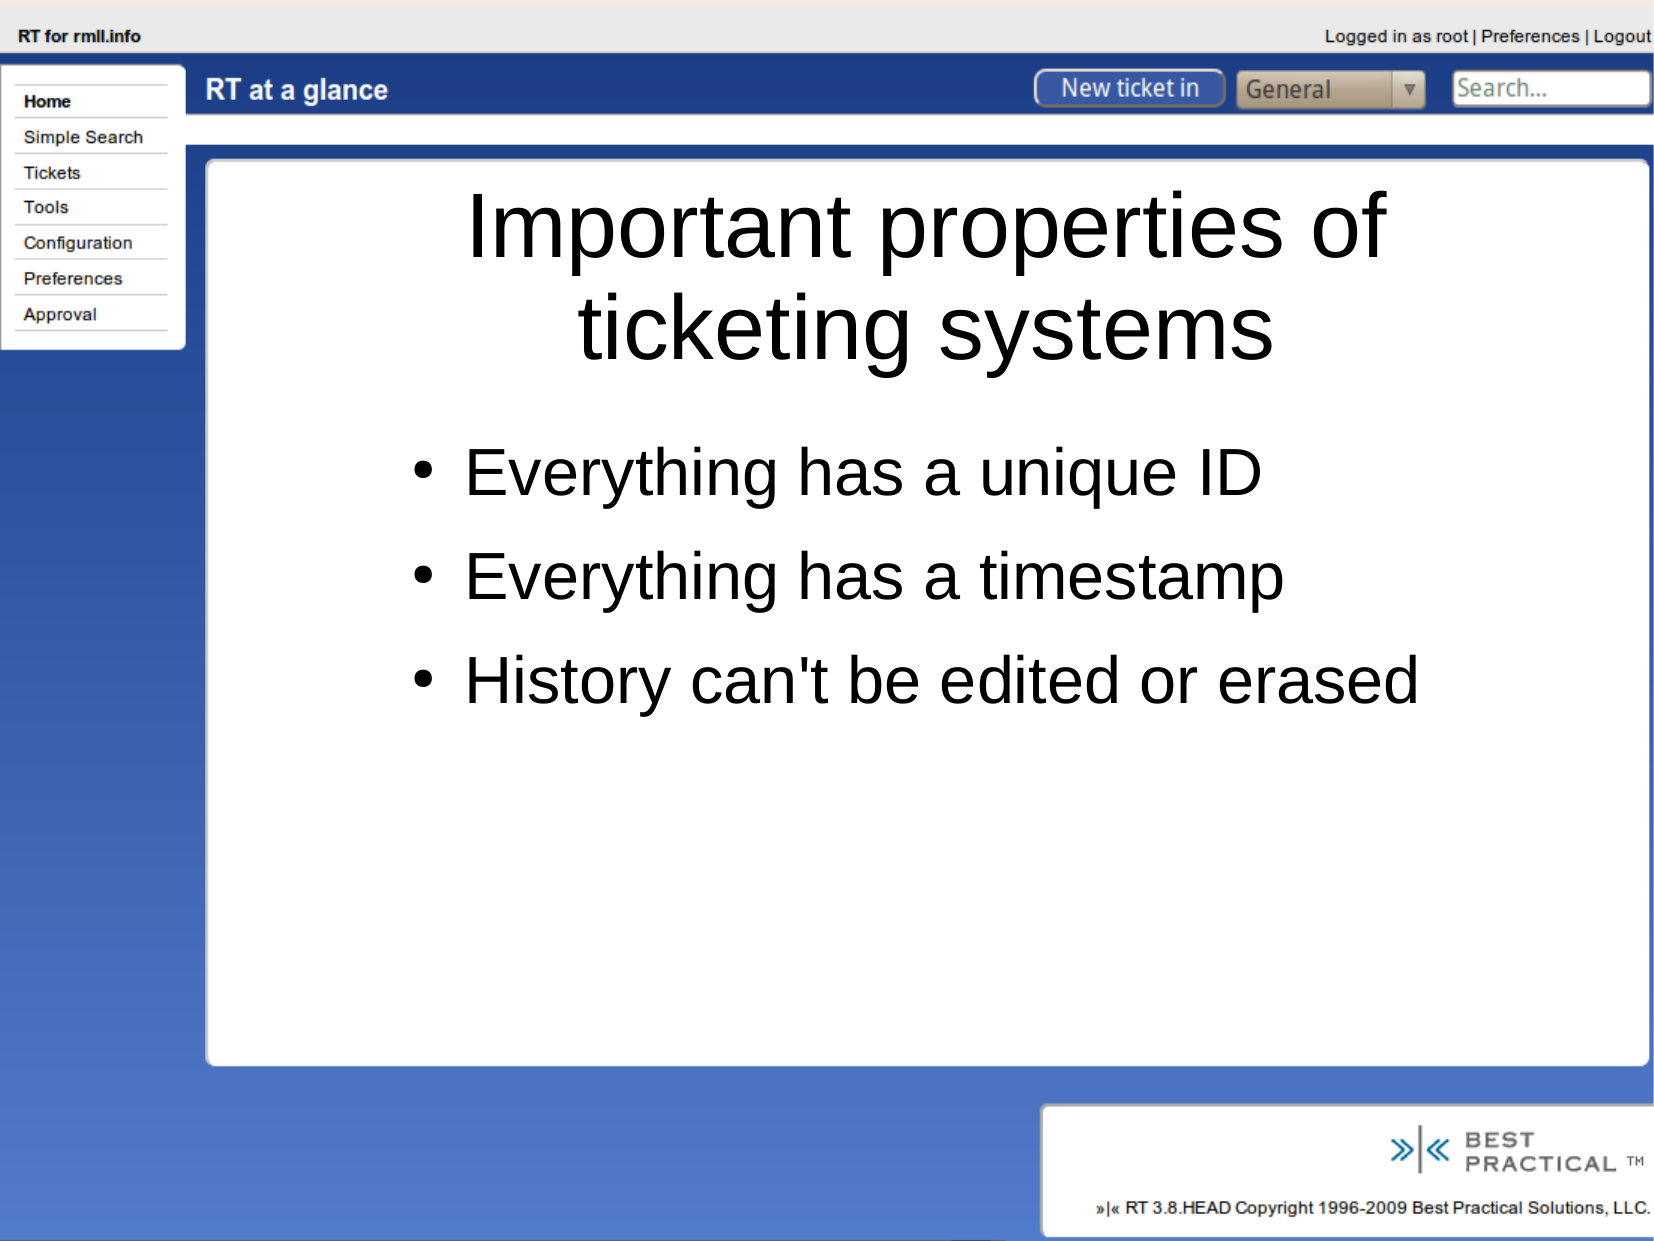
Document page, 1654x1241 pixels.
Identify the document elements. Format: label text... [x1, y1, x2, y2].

list Everything has a unique ID Everything has a timestamp History can't be edited or erased [393, 434, 1472, 1122]
picture [468, 0, 1654, 1241]
title Important properties of ticketing systems [211, 174, 1642, 380]
